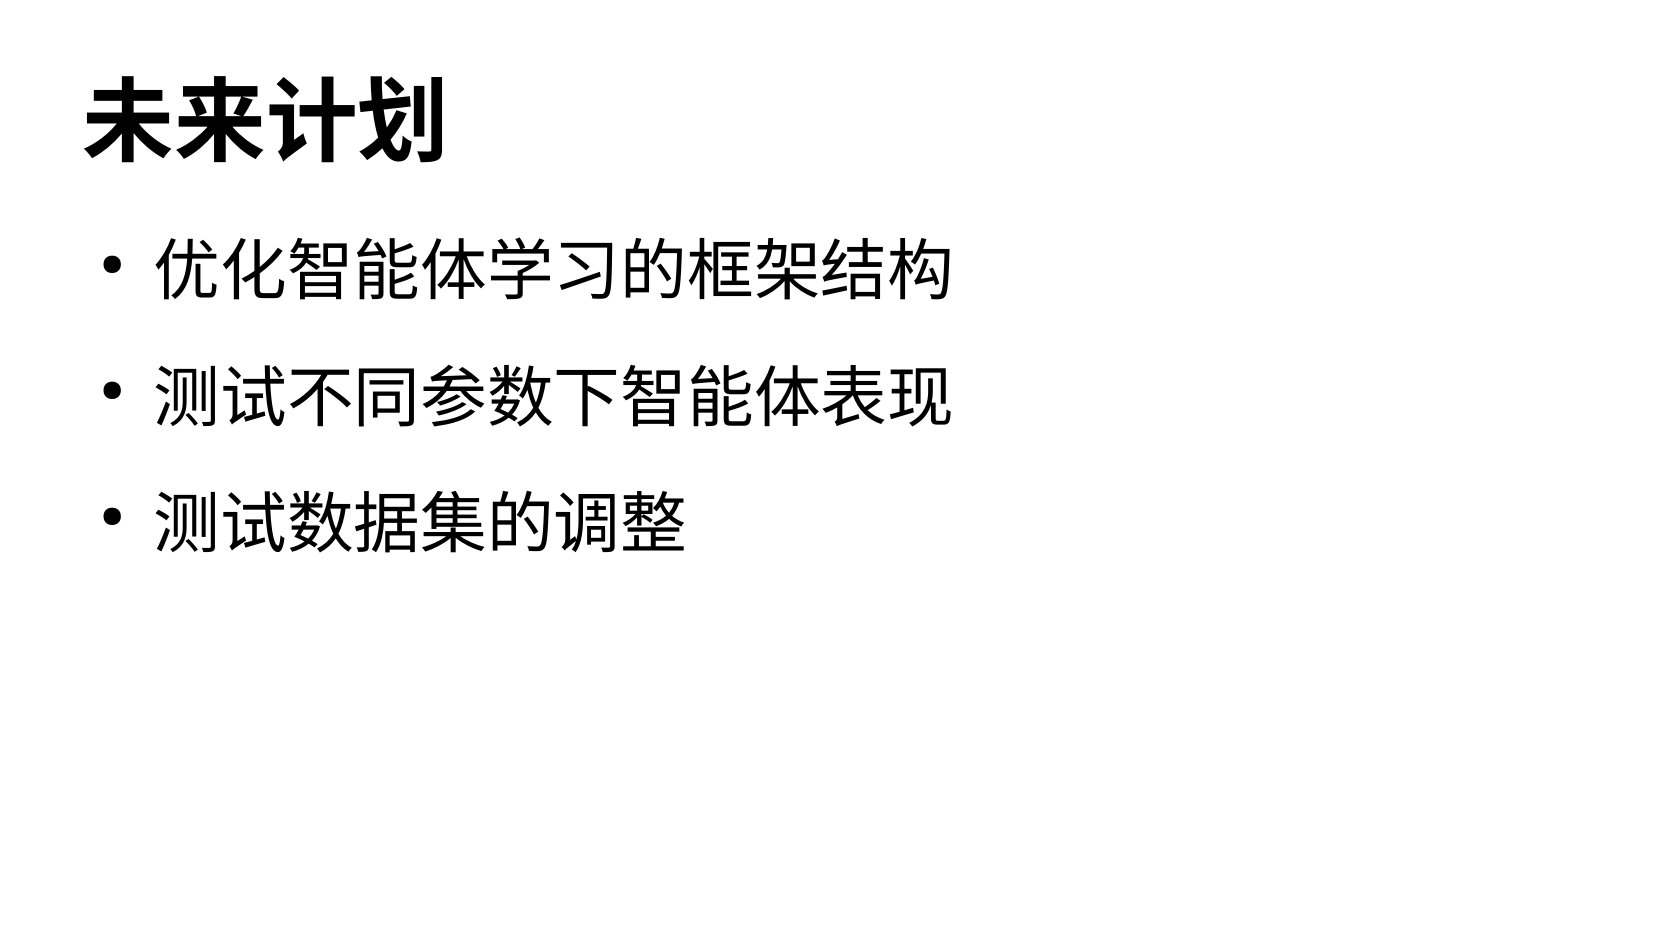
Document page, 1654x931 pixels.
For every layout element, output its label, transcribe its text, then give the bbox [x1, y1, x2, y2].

list 优化智能体学习的框架结构 测试不同参数下智能体表现 测试数据集的调整 [82, 217, 1571, 758]
title 未来计划 [82, 37, 1571, 193]
